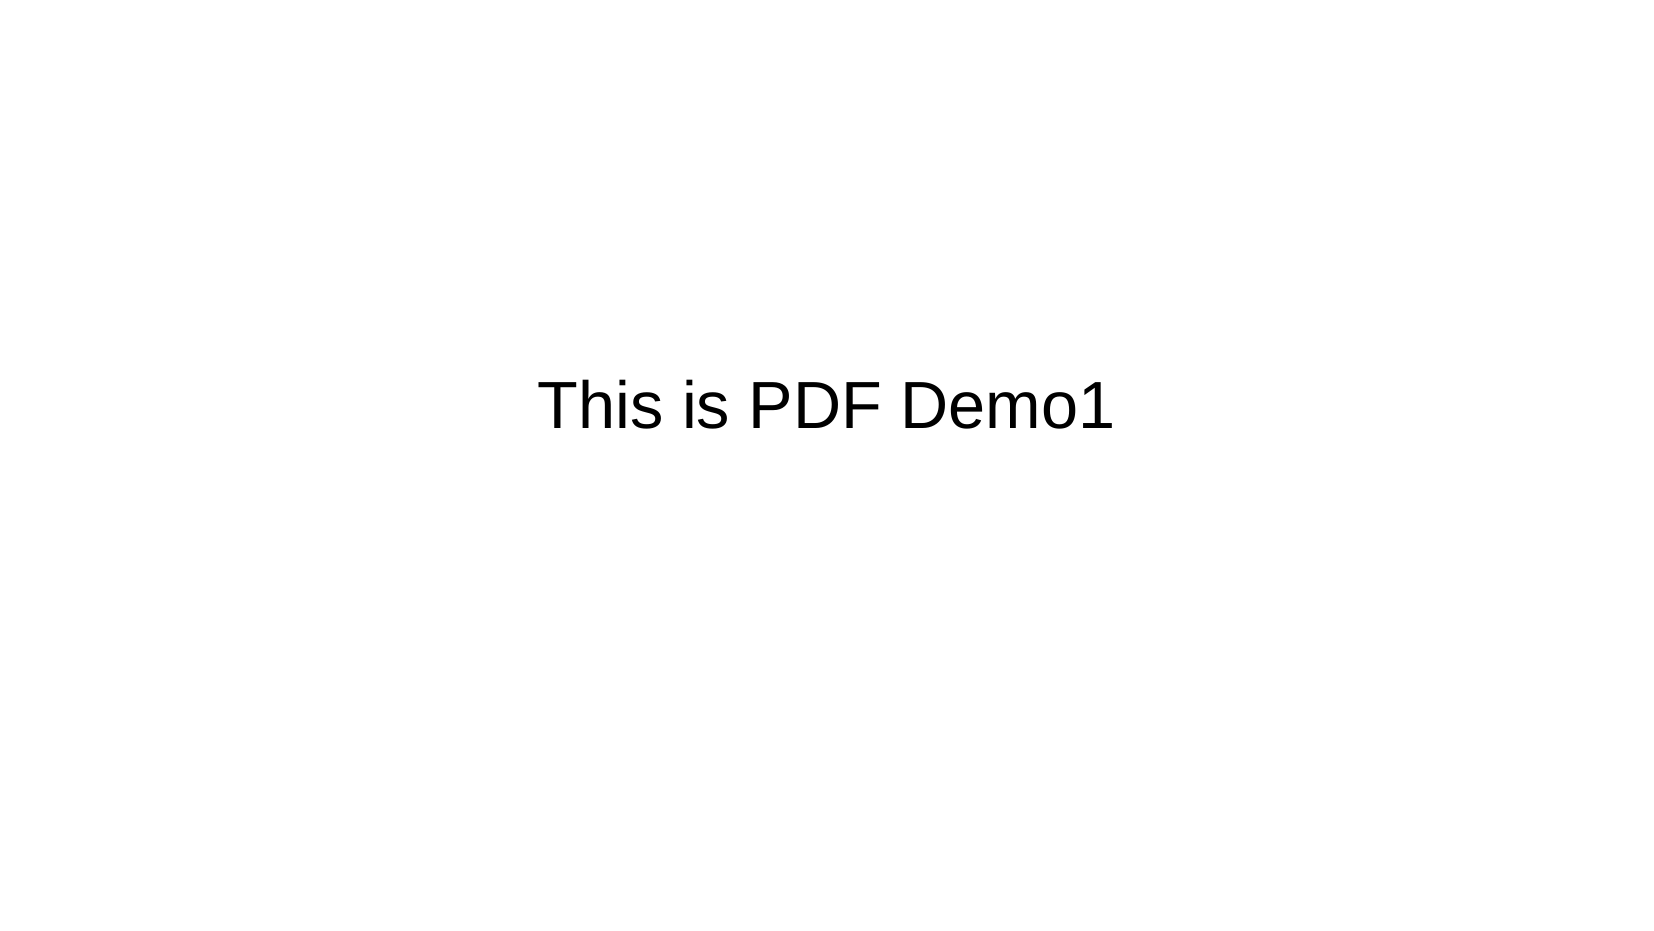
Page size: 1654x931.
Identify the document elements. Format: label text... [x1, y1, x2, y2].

subtitle This is PDF Demo1 [82, 135, 1571, 676]
